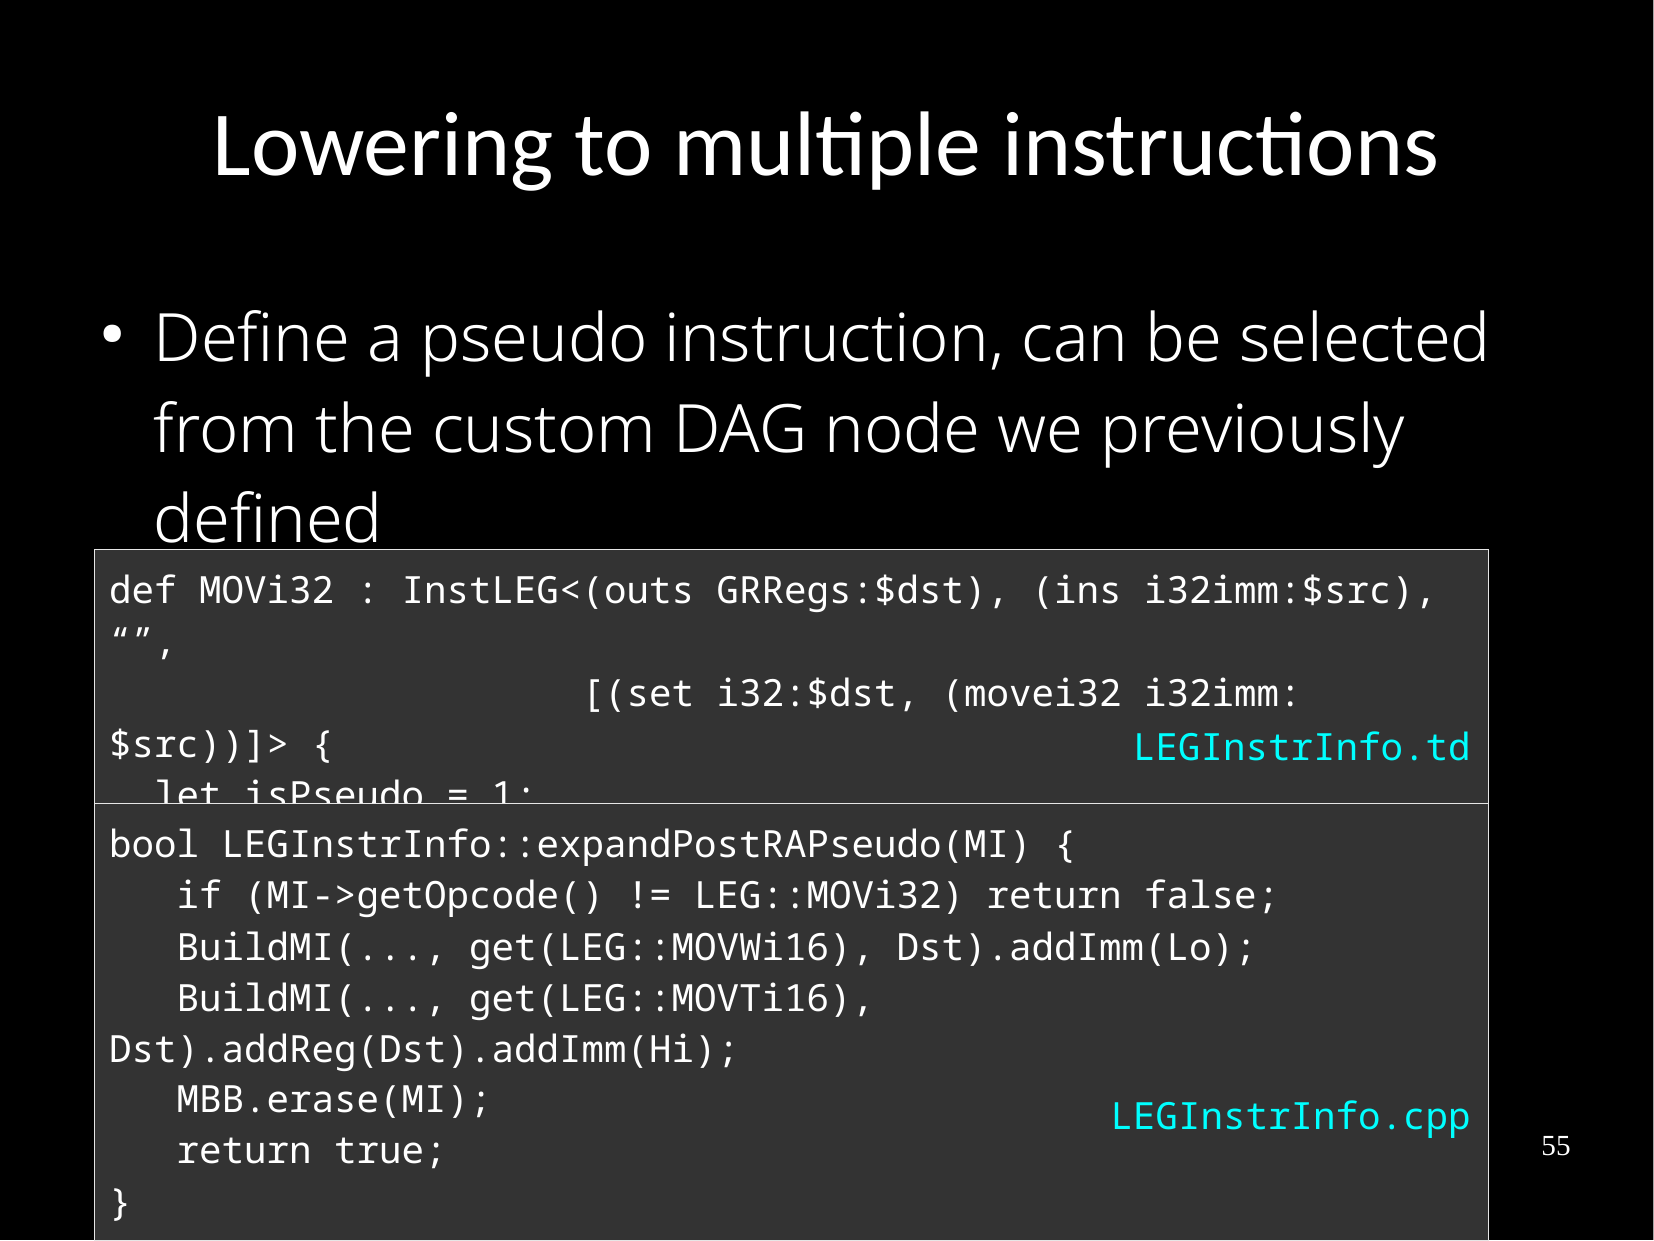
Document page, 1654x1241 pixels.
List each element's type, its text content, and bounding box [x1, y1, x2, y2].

text_box LEGInstrInfo.td [915, 720, 1483, 765]
title Lowering to multiple instructions [82, 49, 1571, 257]
text_box LEGInstrInfo.cpp [915, 1089, 1483, 1143]
text_box bool LEGInstrInfo::expandPostRAPseudo(MI) { if (MI->getOpcode() != LEG::MOVi32) return false; BuildMI(..., get(LEG::MOVWi16), Dst).addImm(Lo); BuildMI(..., get(LEG::MOVTi16), Dst).addReg(Dst).addImm(Hi); MBB.erase(MI); return true; } [94, 803, 1489, 1146]
list Define a pseudo instruction, can be selected from the custom DAG node we previously defined The pseudo is lowered by a target hook [82, 290, 1571, 1010]
text_box def MOVi32 : InstLEG<(outs GRRegs:$dst), (ins i32imm:$src), “”, [(set i32:$dst, (movei32 i32imm:$src))]> { let isPseudo = 1; } [94, 549, 1489, 774]
